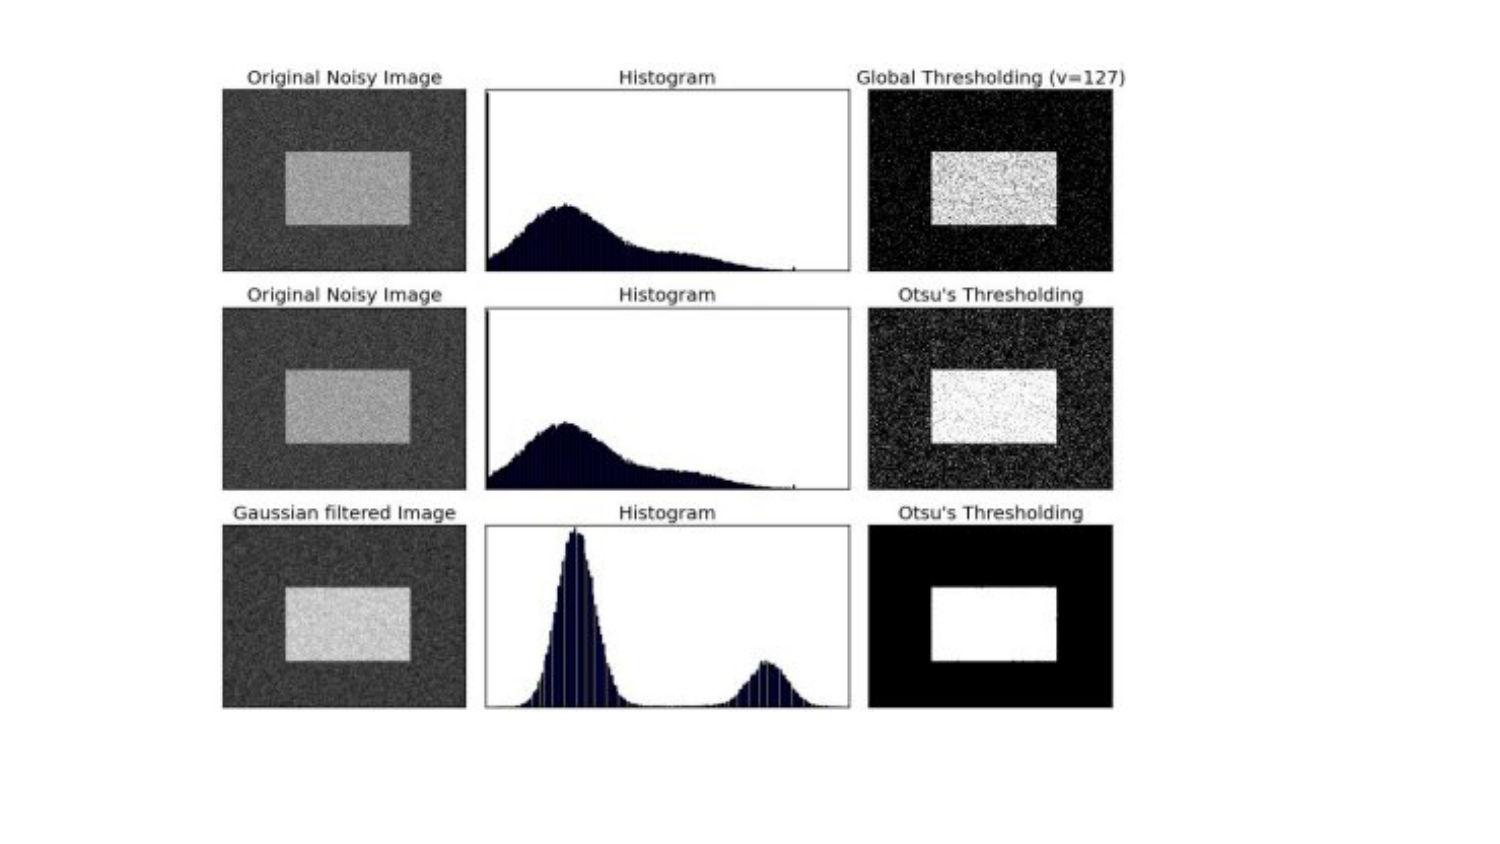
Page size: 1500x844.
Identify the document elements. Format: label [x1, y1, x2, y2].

picture [215, 63, 1128, 712]
